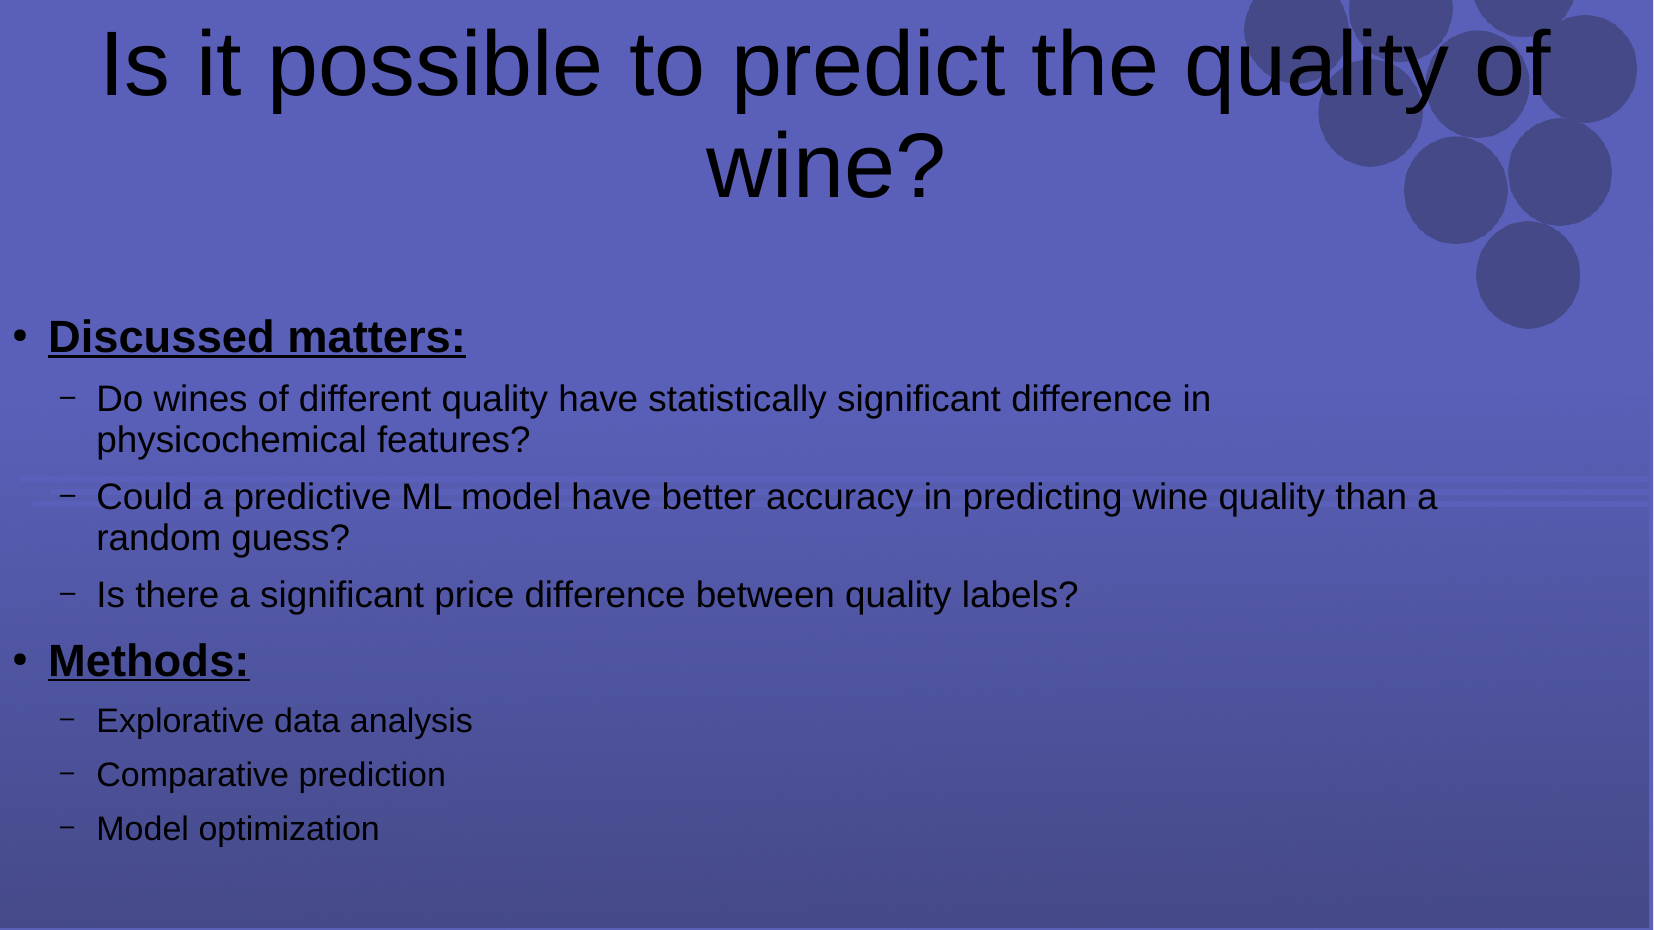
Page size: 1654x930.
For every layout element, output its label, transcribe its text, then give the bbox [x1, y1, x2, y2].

picture [0, 0, 1654, 930]
title Is it possible to predict the quality of wine? [82, 12, 1571, 218]
list Discussed matters: Do wines of different quality have statistically significant difference in physicochemical features? Could a predictive ML model have better accuracy in predicting wine quality than a random guess? Is there a significant price difference between quality labels? Methods: Explorative data analysis Comparative prediction Model optimization [0, 311, 1488, 852]
